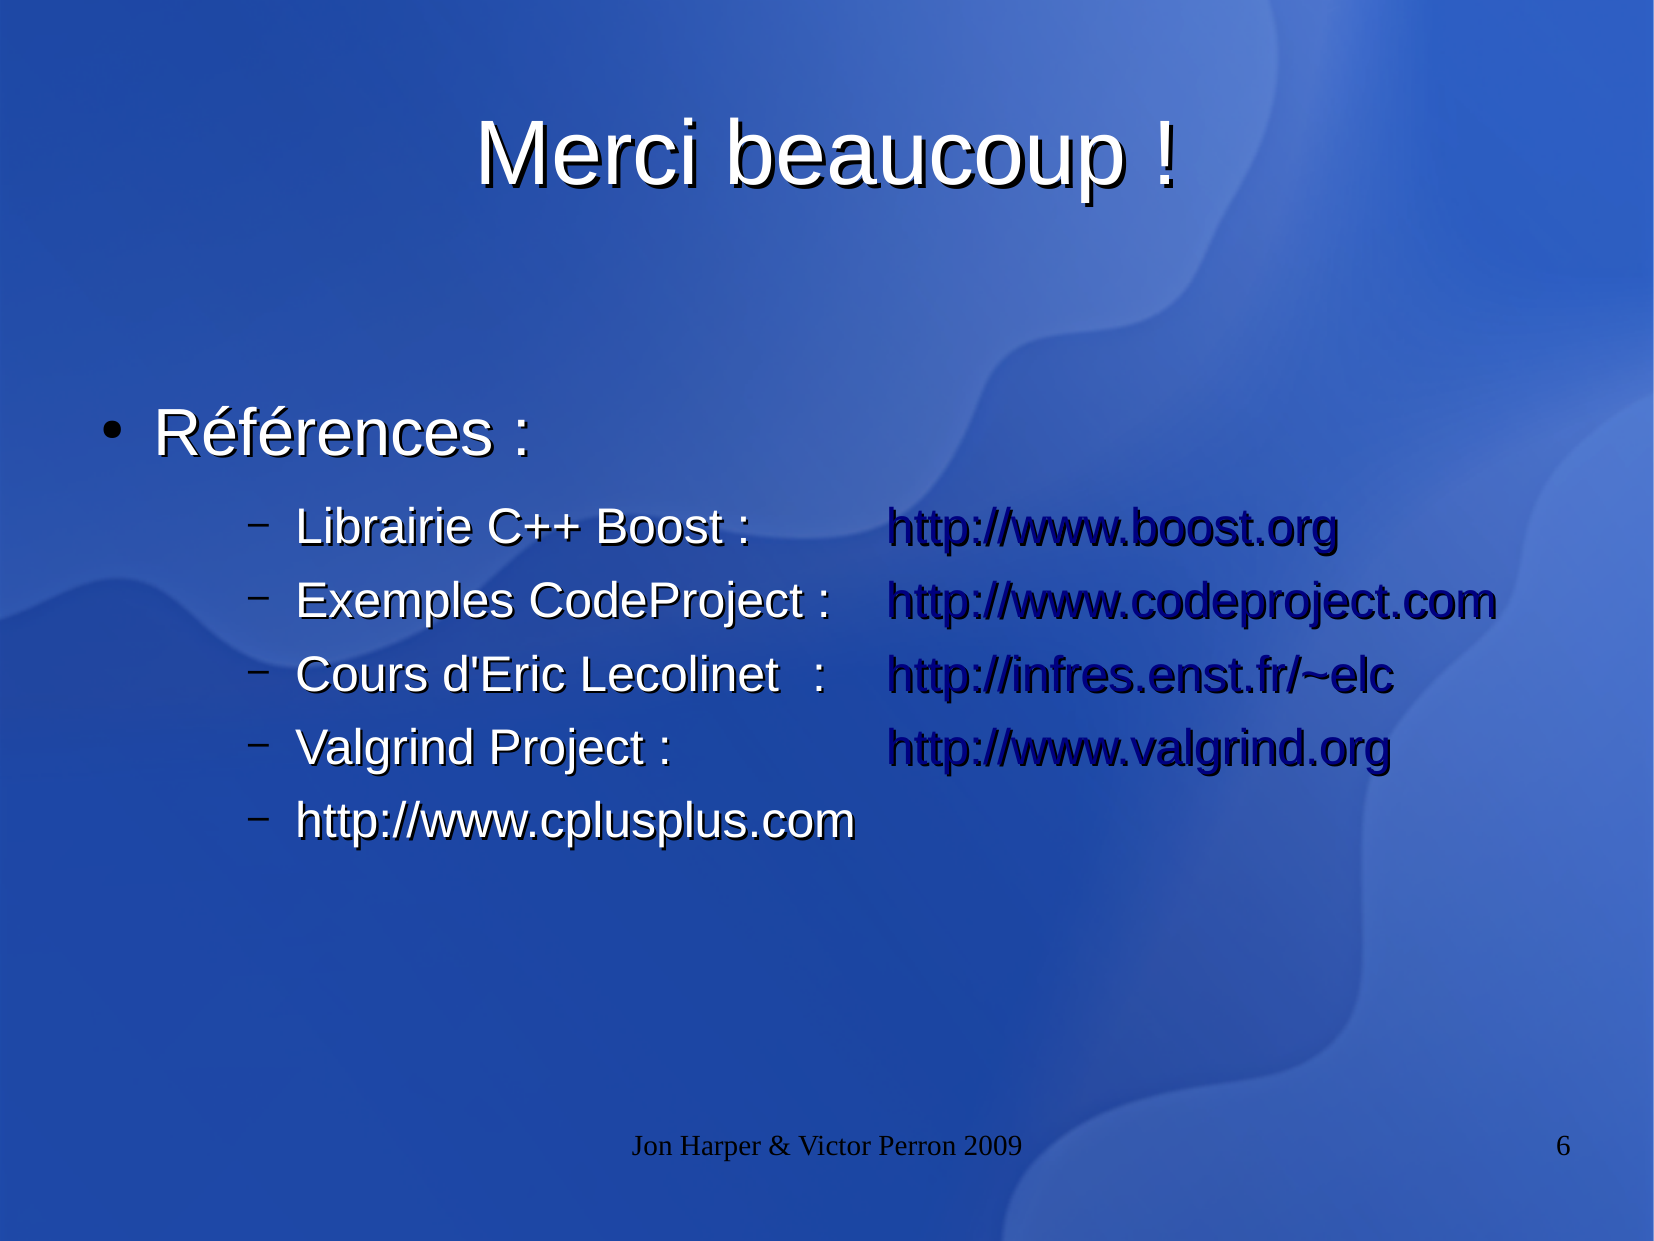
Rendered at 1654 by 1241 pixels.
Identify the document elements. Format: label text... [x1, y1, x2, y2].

list Références : Librairie C++ Boost : http://www.boost.org Exemples CodeProject : http://www.codeproject.com Cours d'Eric Lecolinet : http://infres.enst.fr/~elc Valgrind Project : http://www.valgrind.org http://www.cplusplus.com [82, 290, 1571, 1094]
title Merci beaucoup ! [82, 49, 1571, 257]
picture [0, 0, 1654, 1241]
